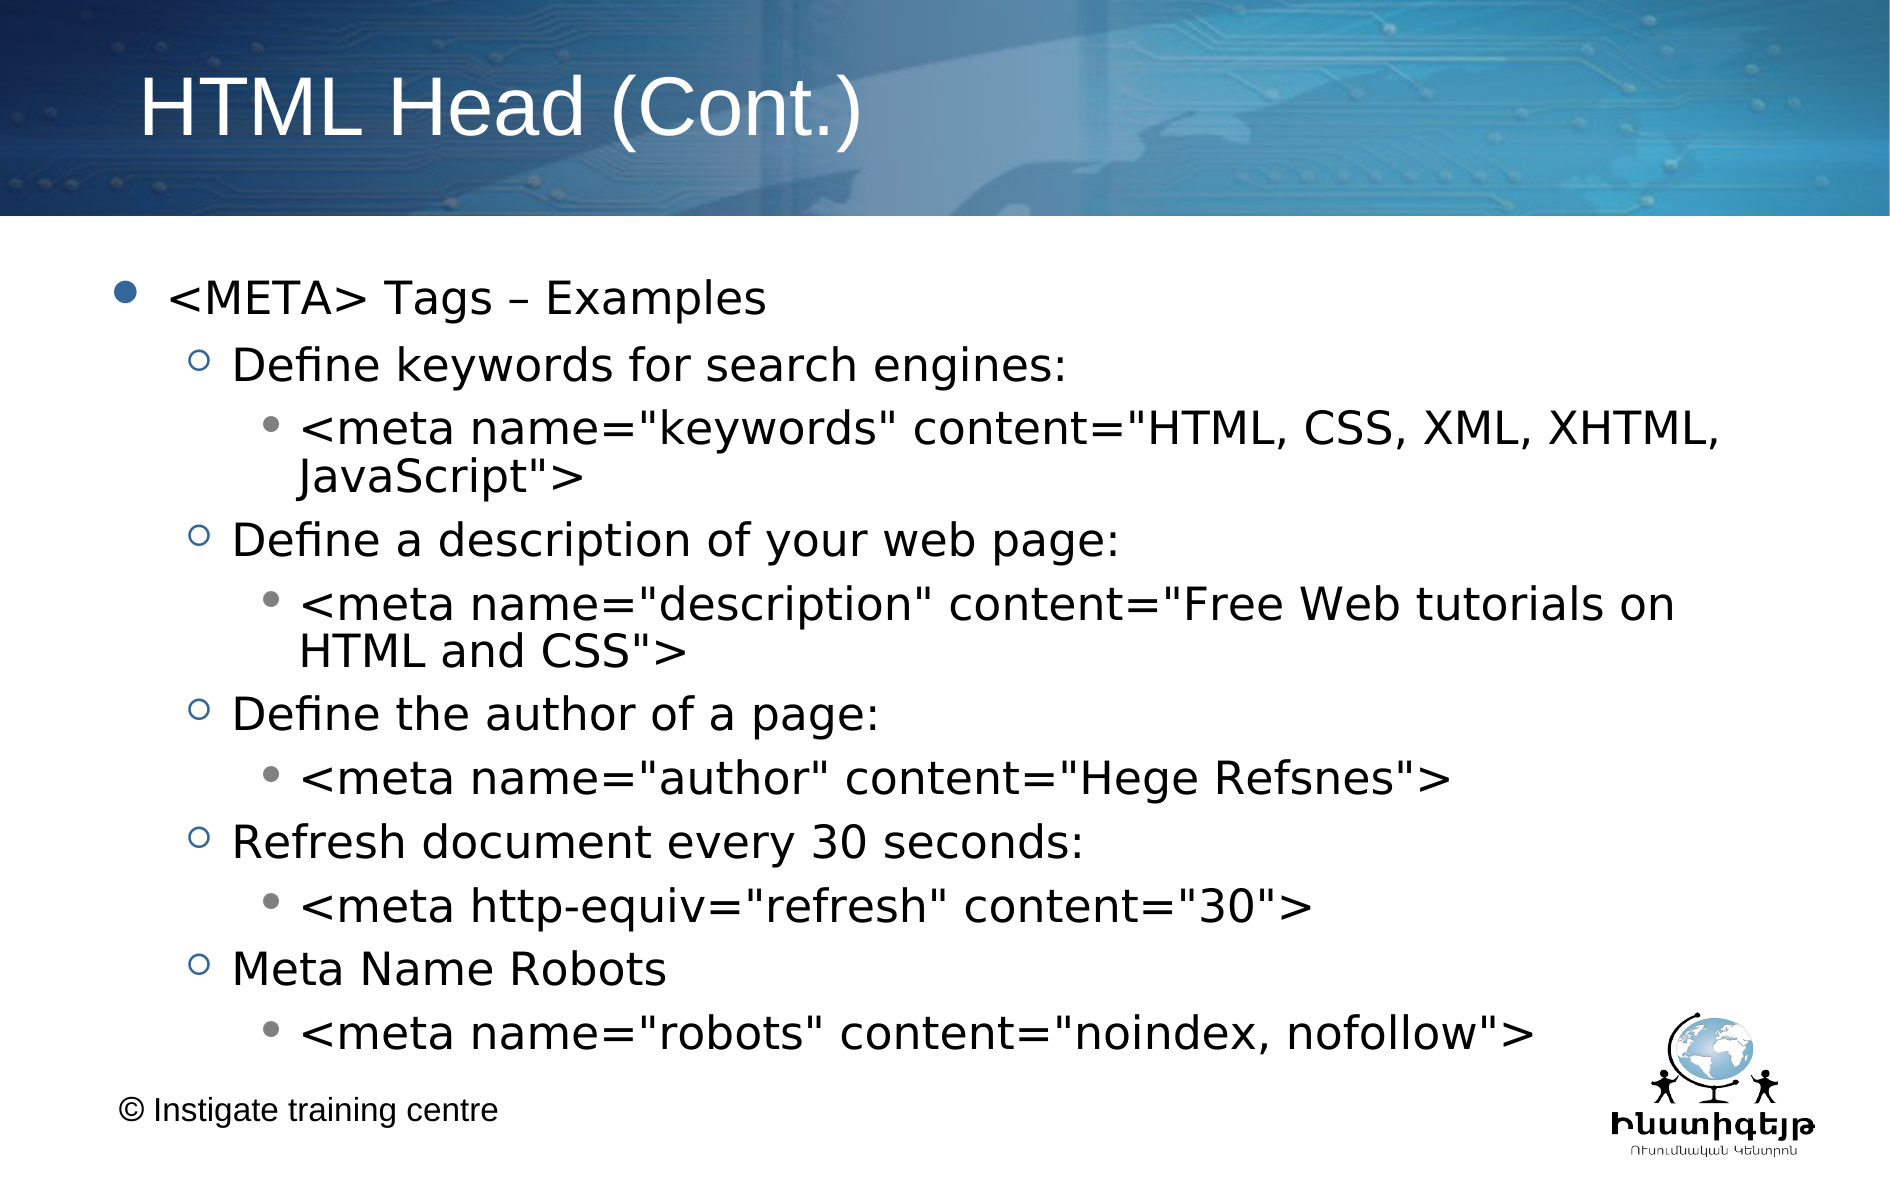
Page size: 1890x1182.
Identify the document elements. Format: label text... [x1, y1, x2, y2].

picture [1612, 1012, 1815, 1157]
list <META> Tags – Examples Define keywords for search engines: <meta name="keywords" content="HTML, CSS, XML, XHTML, JavaScript"> Define a description of your web page: <meta name="description" content="Free Web tutorials on HTML and CSS"> Define the author of a page: <meta name="author" content="Hege Refsnes"> Refresh document every 30 seconds: <meta http-equiv="refresh" content="30"> Meta Name Robots <meta name="robots" content="noindex, nofollow"> [110, 276, 1801, 305]
picture [0, 0, 1890, 216]
